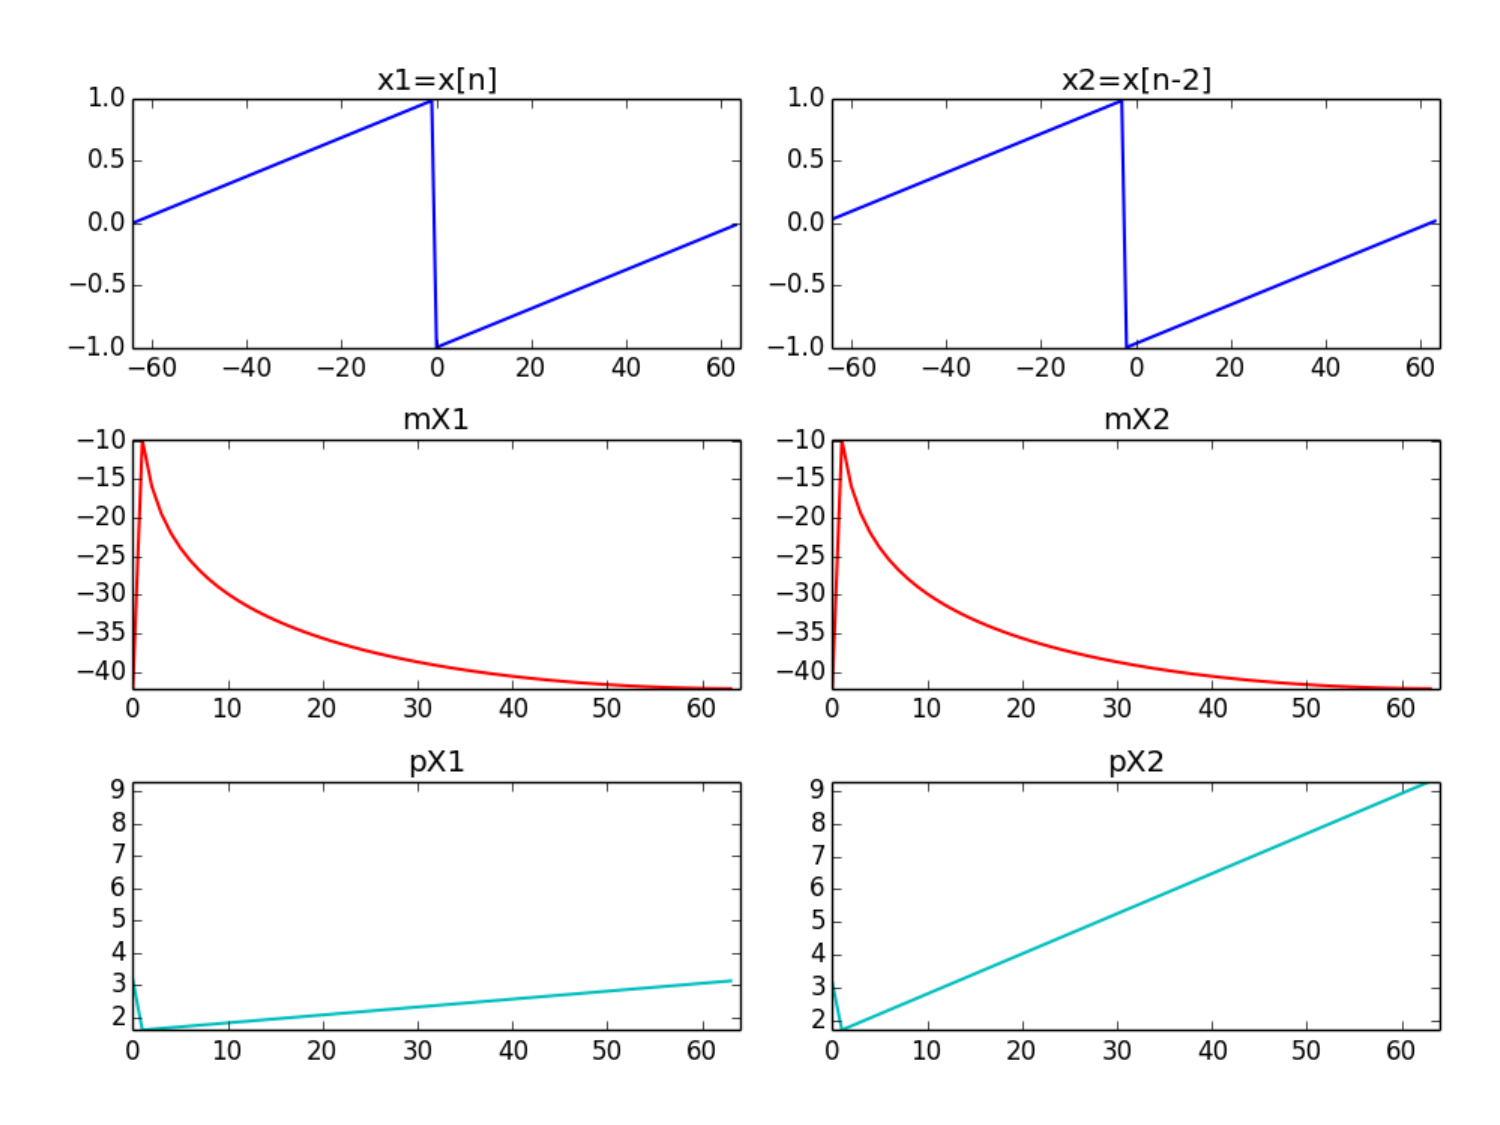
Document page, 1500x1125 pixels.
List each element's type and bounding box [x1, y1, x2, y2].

picture [41, 39, 1467, 1090]
